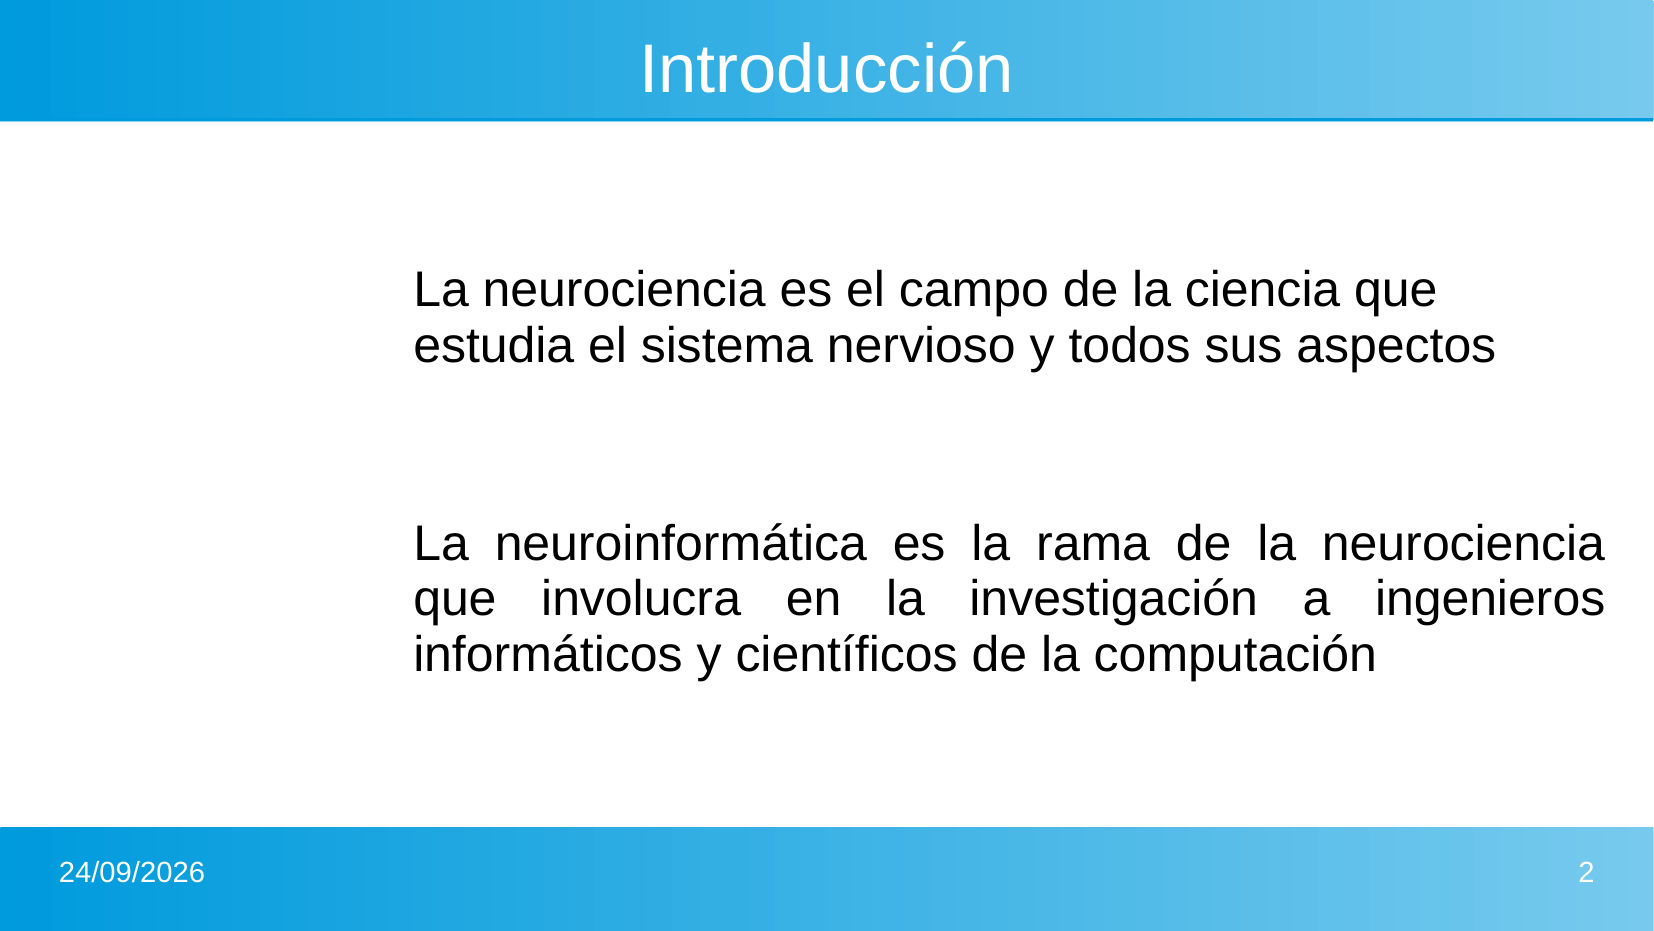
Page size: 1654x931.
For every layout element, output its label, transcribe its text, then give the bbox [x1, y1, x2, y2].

list La neuroinformática es la rama de la neurociencia que involucra en la investigación a ingenieros informáticos y científicos de la computación [413, 501, 1606, 696]
list La neurociencia es el campo de la ciencia que estudia el sistema nervioso y todos sus aspectos [413, 220, 1606, 414]
title Introducción [59, 29, 1595, 108]
